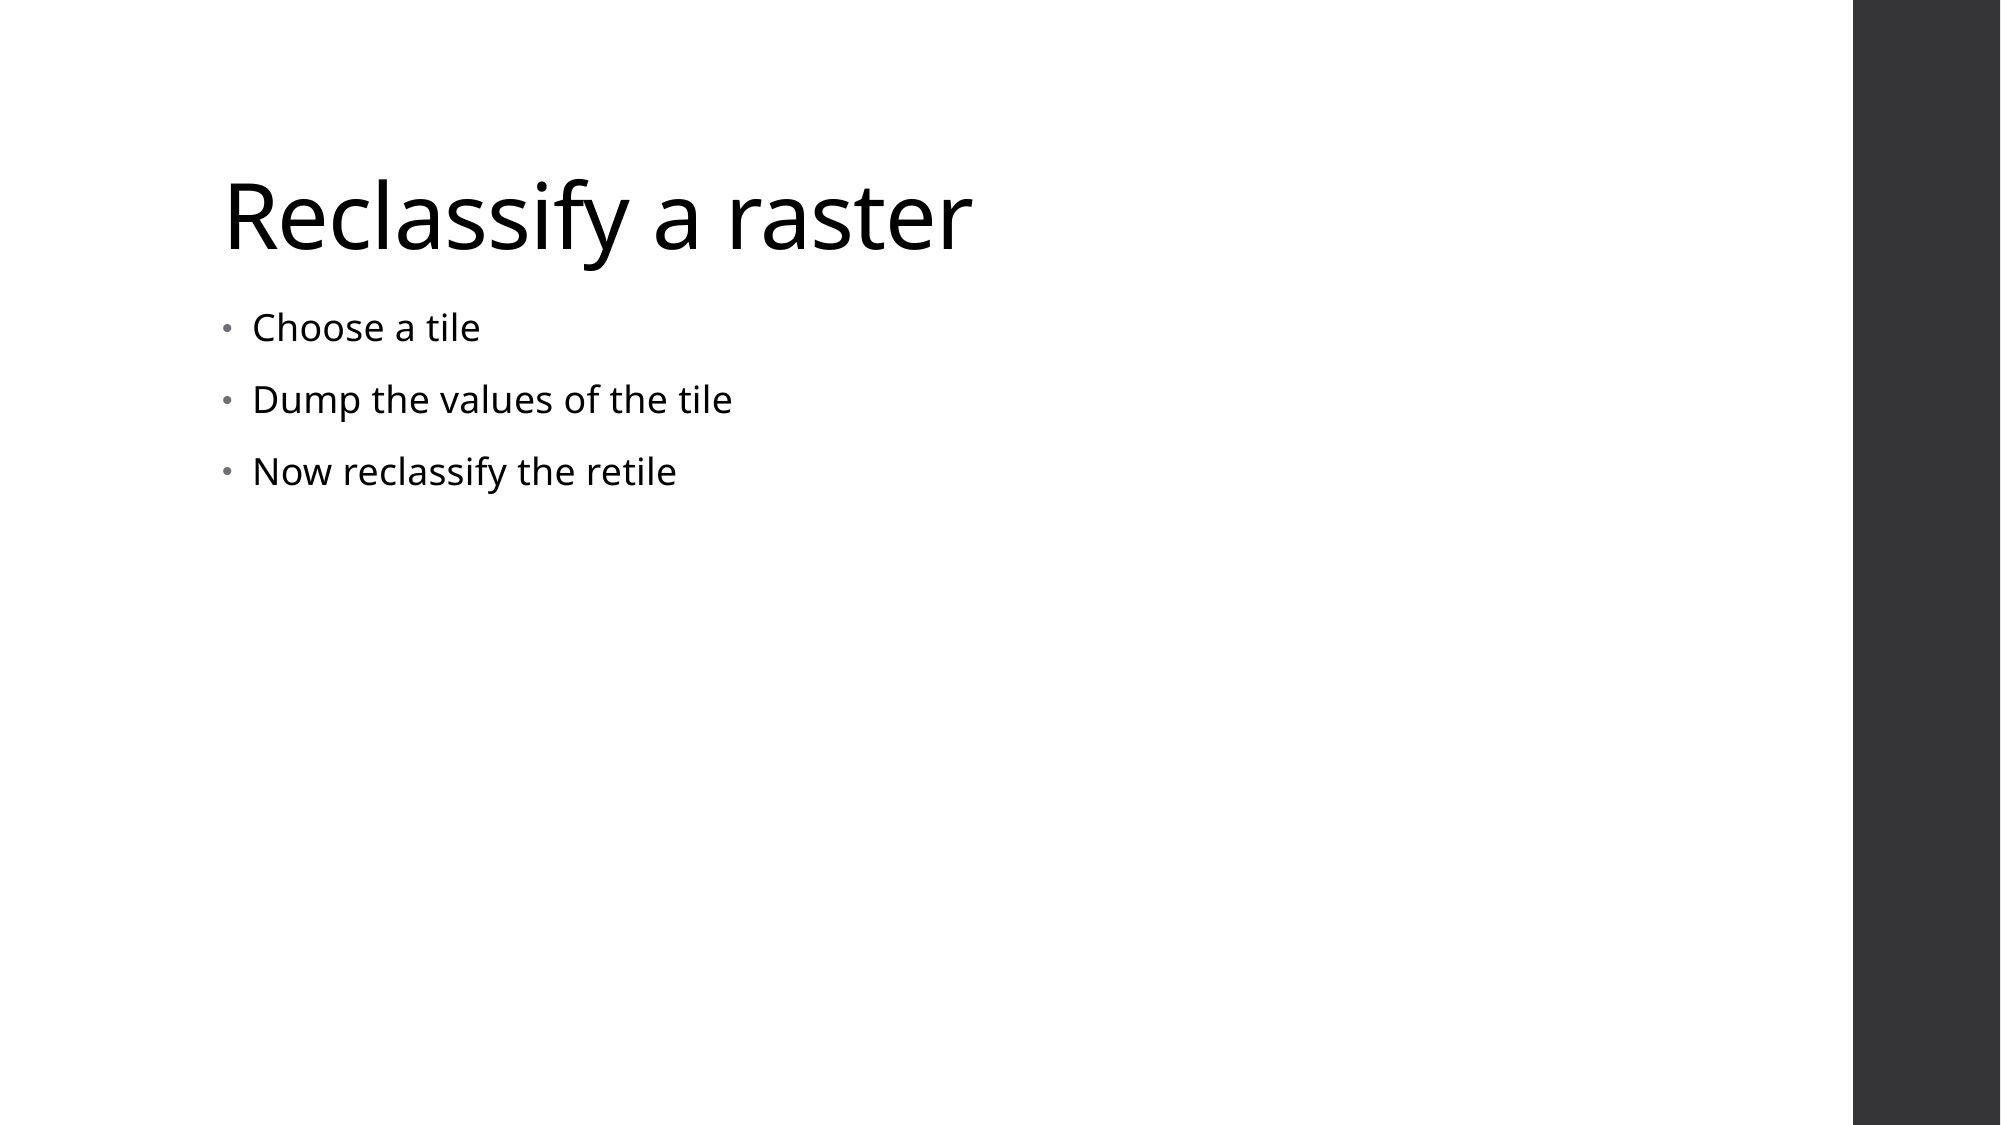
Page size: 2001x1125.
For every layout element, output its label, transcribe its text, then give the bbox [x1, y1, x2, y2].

list Choose a tile Dump the values of the tile Now reclassify the retile [206, 299, 1617, 1014]
title Reclassify a raster [206, 60, 1797, 278]
